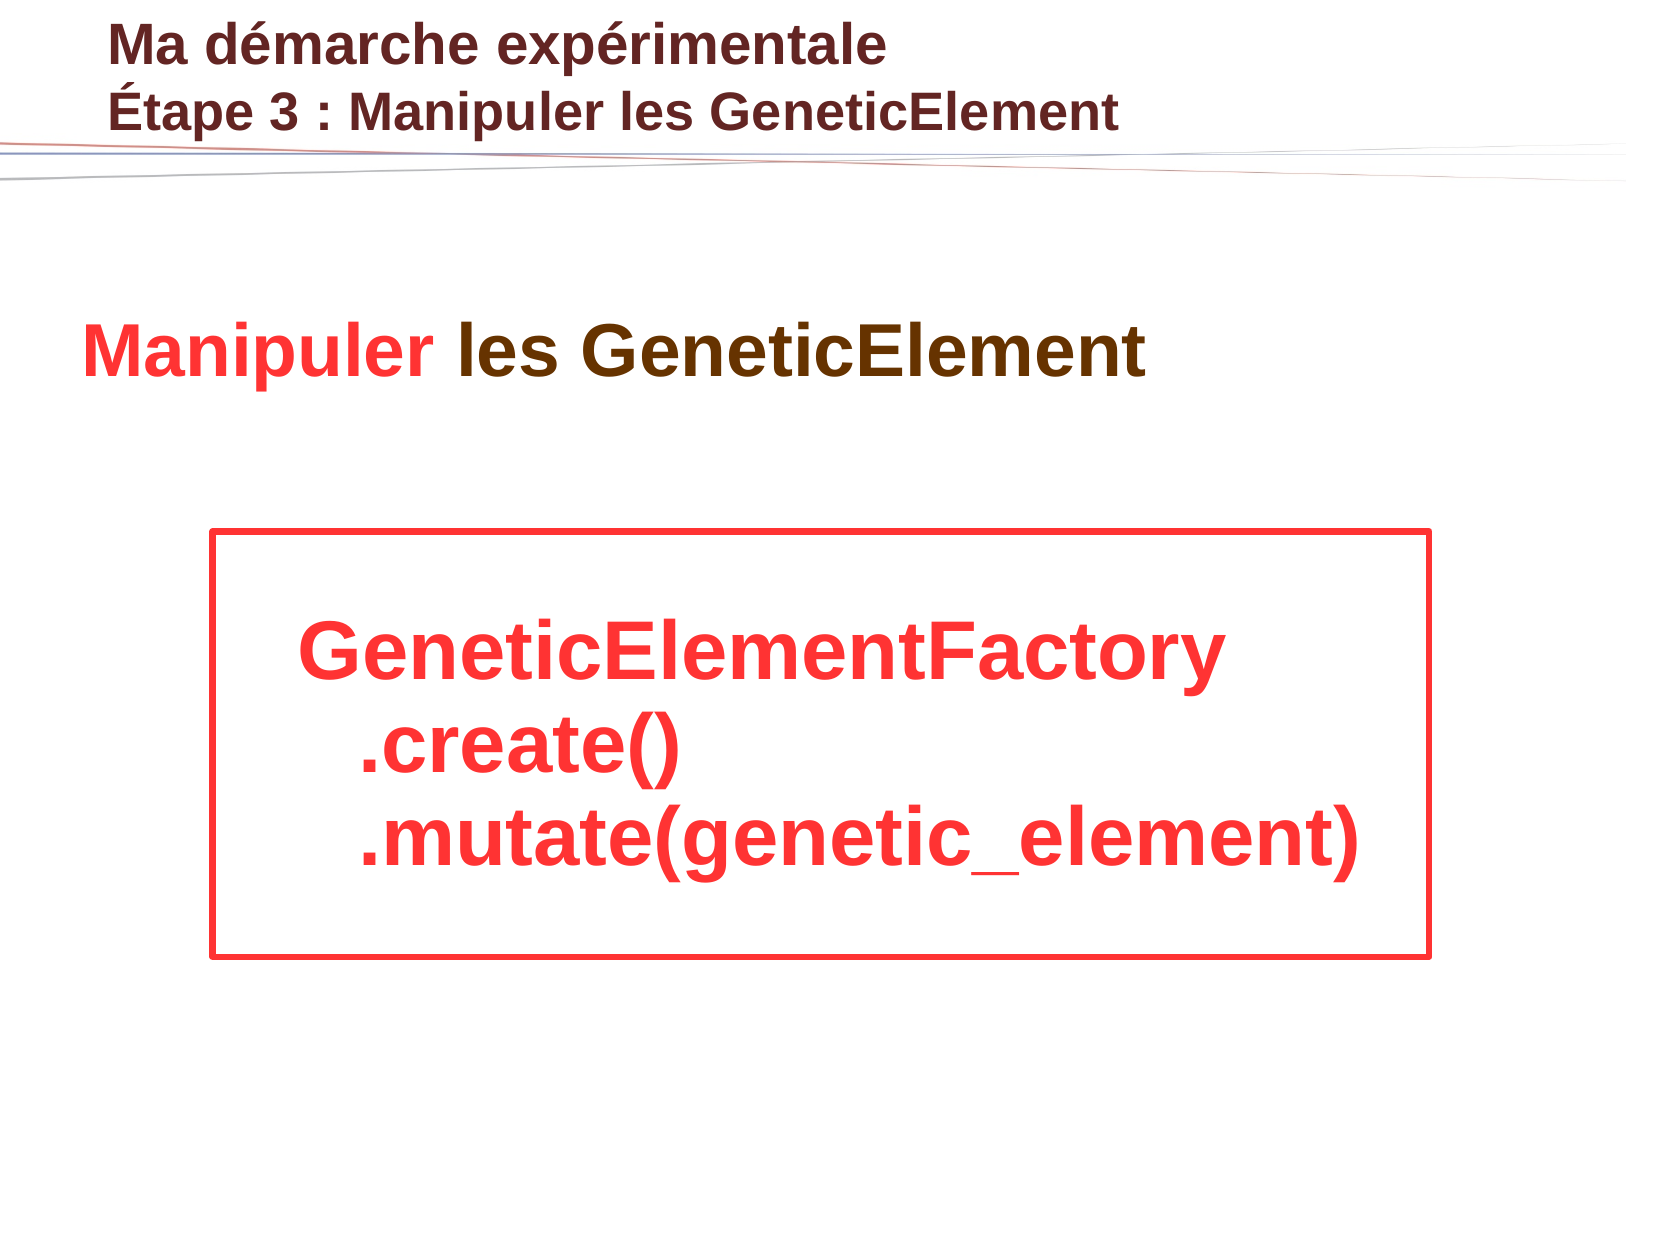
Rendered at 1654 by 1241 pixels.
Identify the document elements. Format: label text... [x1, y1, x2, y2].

text_box GeneticElementFactory .create() .mutate(genetic_element) [212, 531, 1430, 957]
title Ma démarche expérimentale Étape 3 : Manipuler les GeneticElement [11, 6, 1217, 125]
text_box Manipuler les GeneticElement [66, 301, 1163, 404]
picture [0, 133, 1626, 208]
